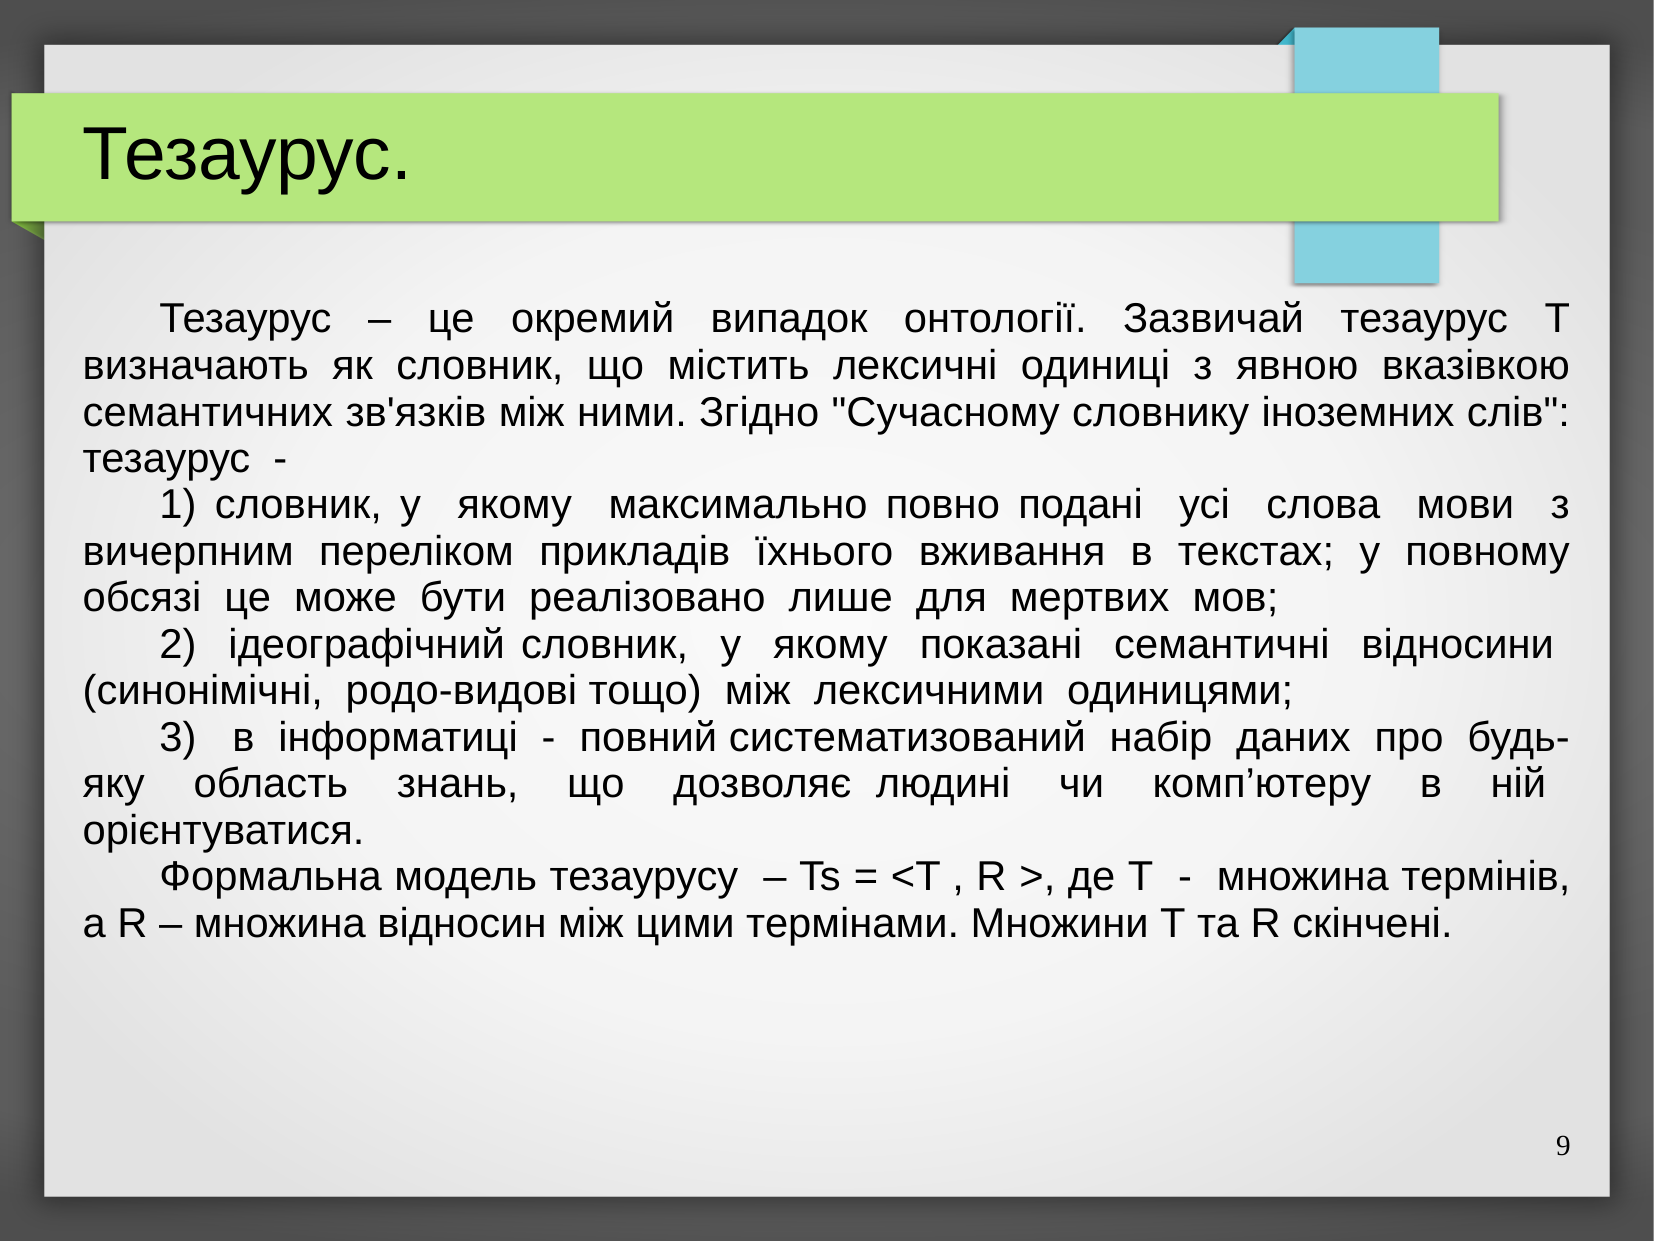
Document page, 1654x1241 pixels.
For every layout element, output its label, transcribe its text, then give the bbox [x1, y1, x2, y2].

picture [0, 0, 1654, 1241]
list Тезаурус – це окремий випадок онтології. Зазвичай тезаурус Т визначають як словник, що містить лексичні одиниці з явною вказівкою семантичних зв'язків між ними. Згідно "Сучасному словнику іноземних слів": тезаурус - 1) словник, у якому максимально повно подані усі слова мови з вичерпним переліком прикладів їхнього вживання в текстах; у повному обсязі це може бути реалізовано лише для мертвих мов; 2) ідеографічний словник, у якому показані семантичні відносини (синонімічні, родо-видові тощо) між лексичними одиницями; 3) в інформатиці - повний систематизований набір даних про будь-яку область знань, що дозволяє людині чи комп’ютеру в ній орієнтуватися. Формальна модель тезаурусу – Ts = <T , R >, де Т - множина термінів, а R – множина відносин між цими термінами. Множини Т та R скінчені. [82, 295, 1571, 1015]
title Тезаурус. [82, 94, 1264, 213]
